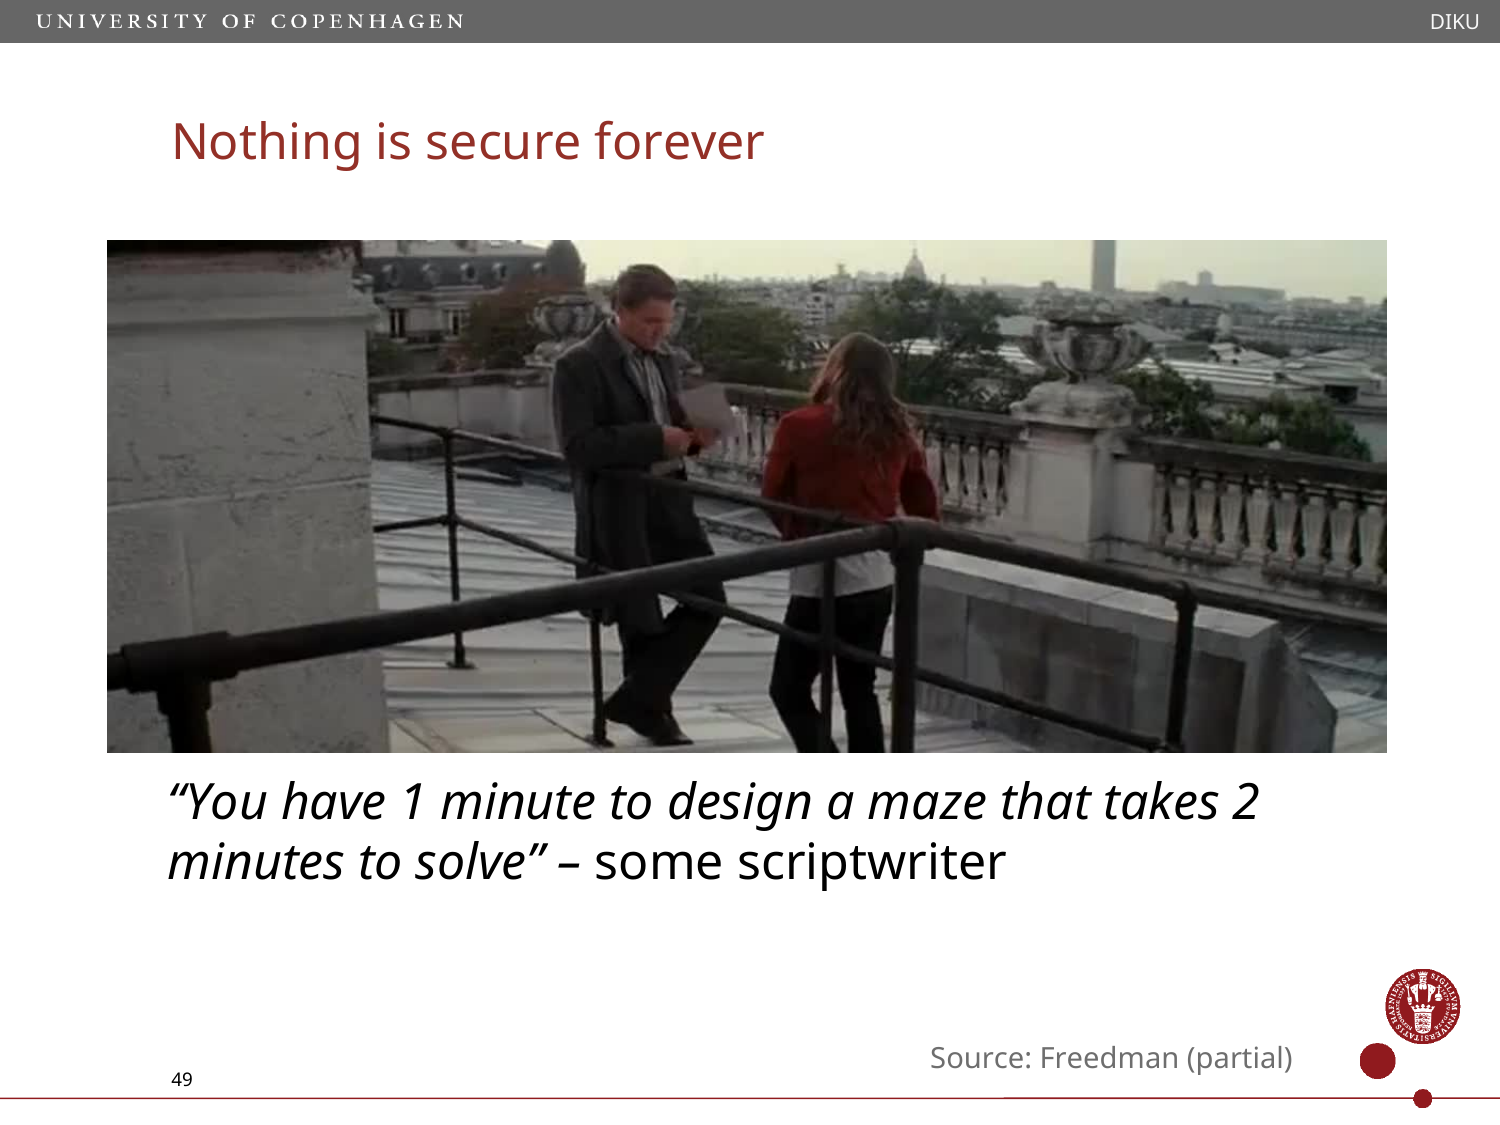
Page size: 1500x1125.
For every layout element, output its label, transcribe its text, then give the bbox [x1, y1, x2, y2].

picture [107, 240, 1387, 753]
picture [0, 910, 1500, 1122]
text_box Source: Freedman (partial) [915, 1031, 1353, 1083]
text_box “You have 1 minute to design a maze that takes 2 minutes to solve” – some scriptwriter [152, 761, 1368, 897]
text_box <number> [171, 1067, 522, 1092]
text_box DIKU [469, 0, 1495, 43]
text_box Nothing is secure forever [171, 75, 1329, 171]
